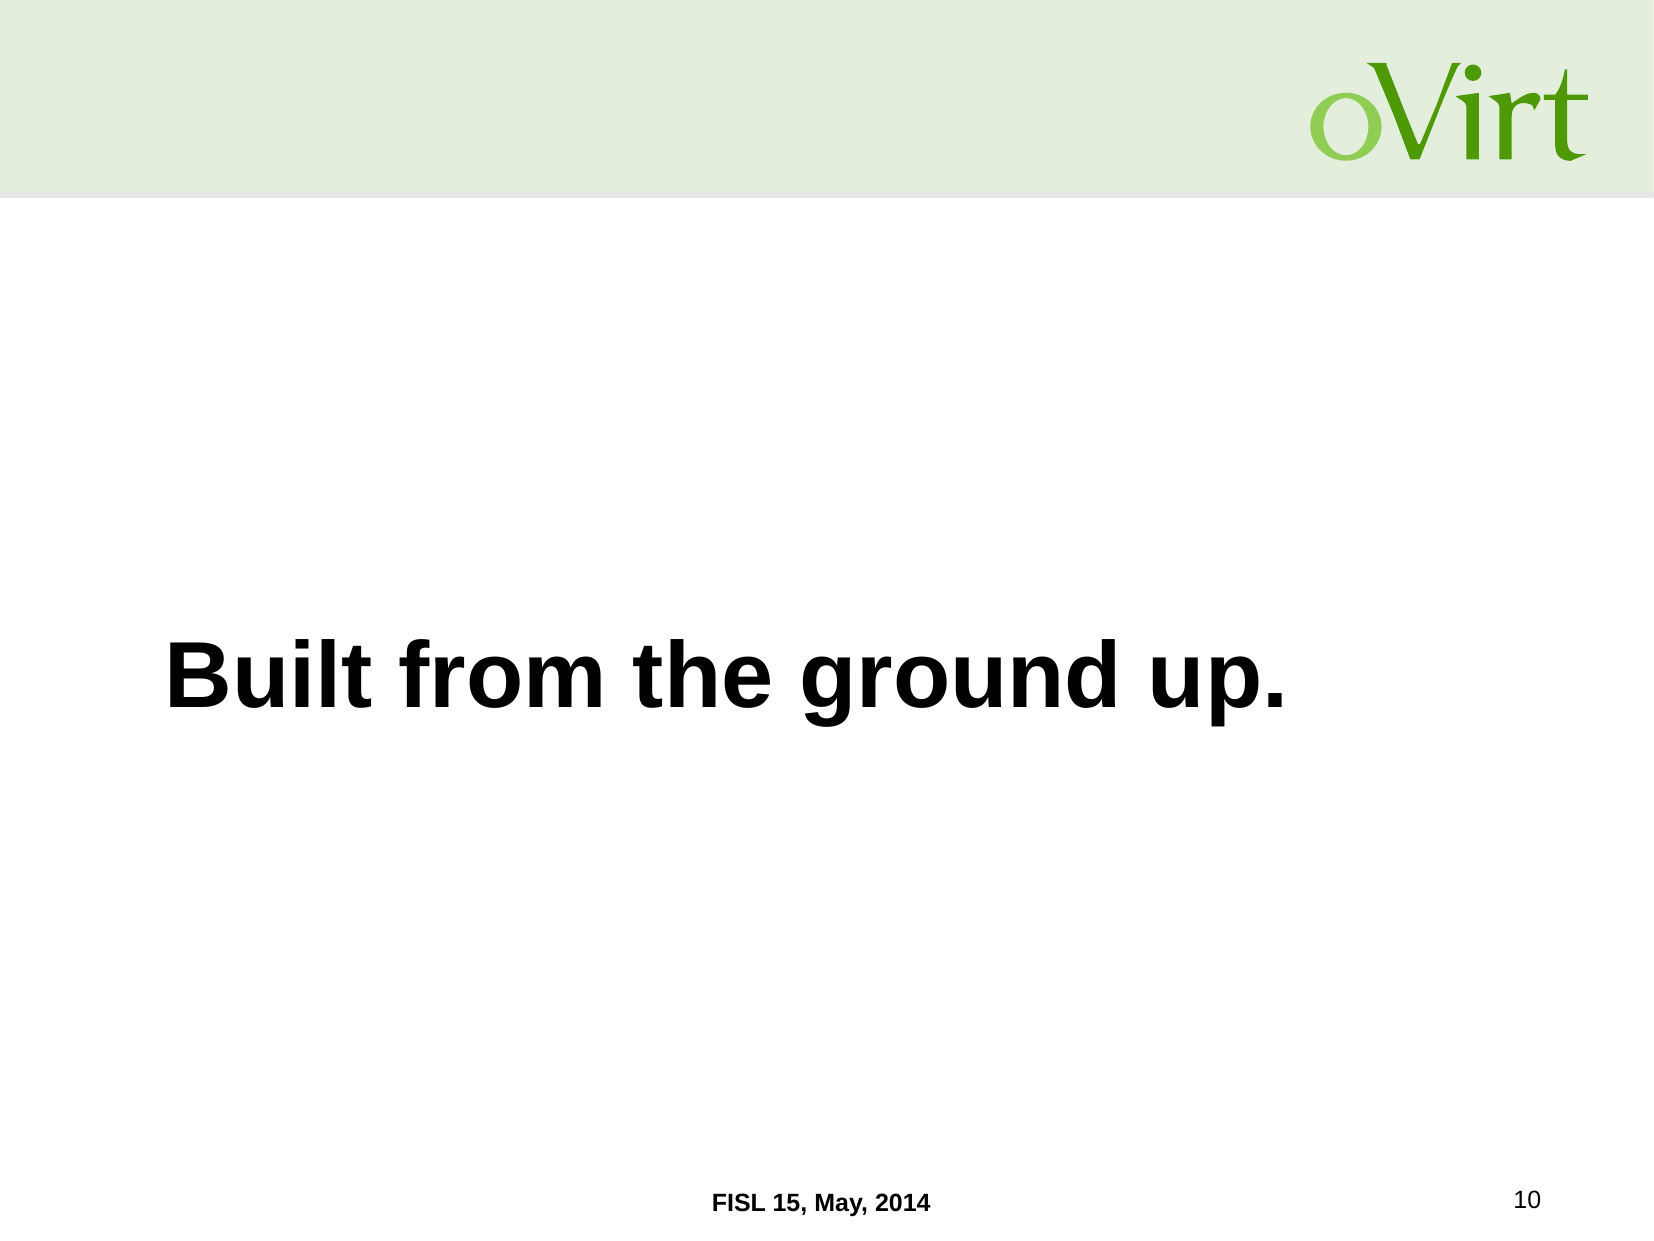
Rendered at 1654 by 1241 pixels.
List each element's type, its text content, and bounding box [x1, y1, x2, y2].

text_box Built from the ground up. [150, 615, 1654, 750]
